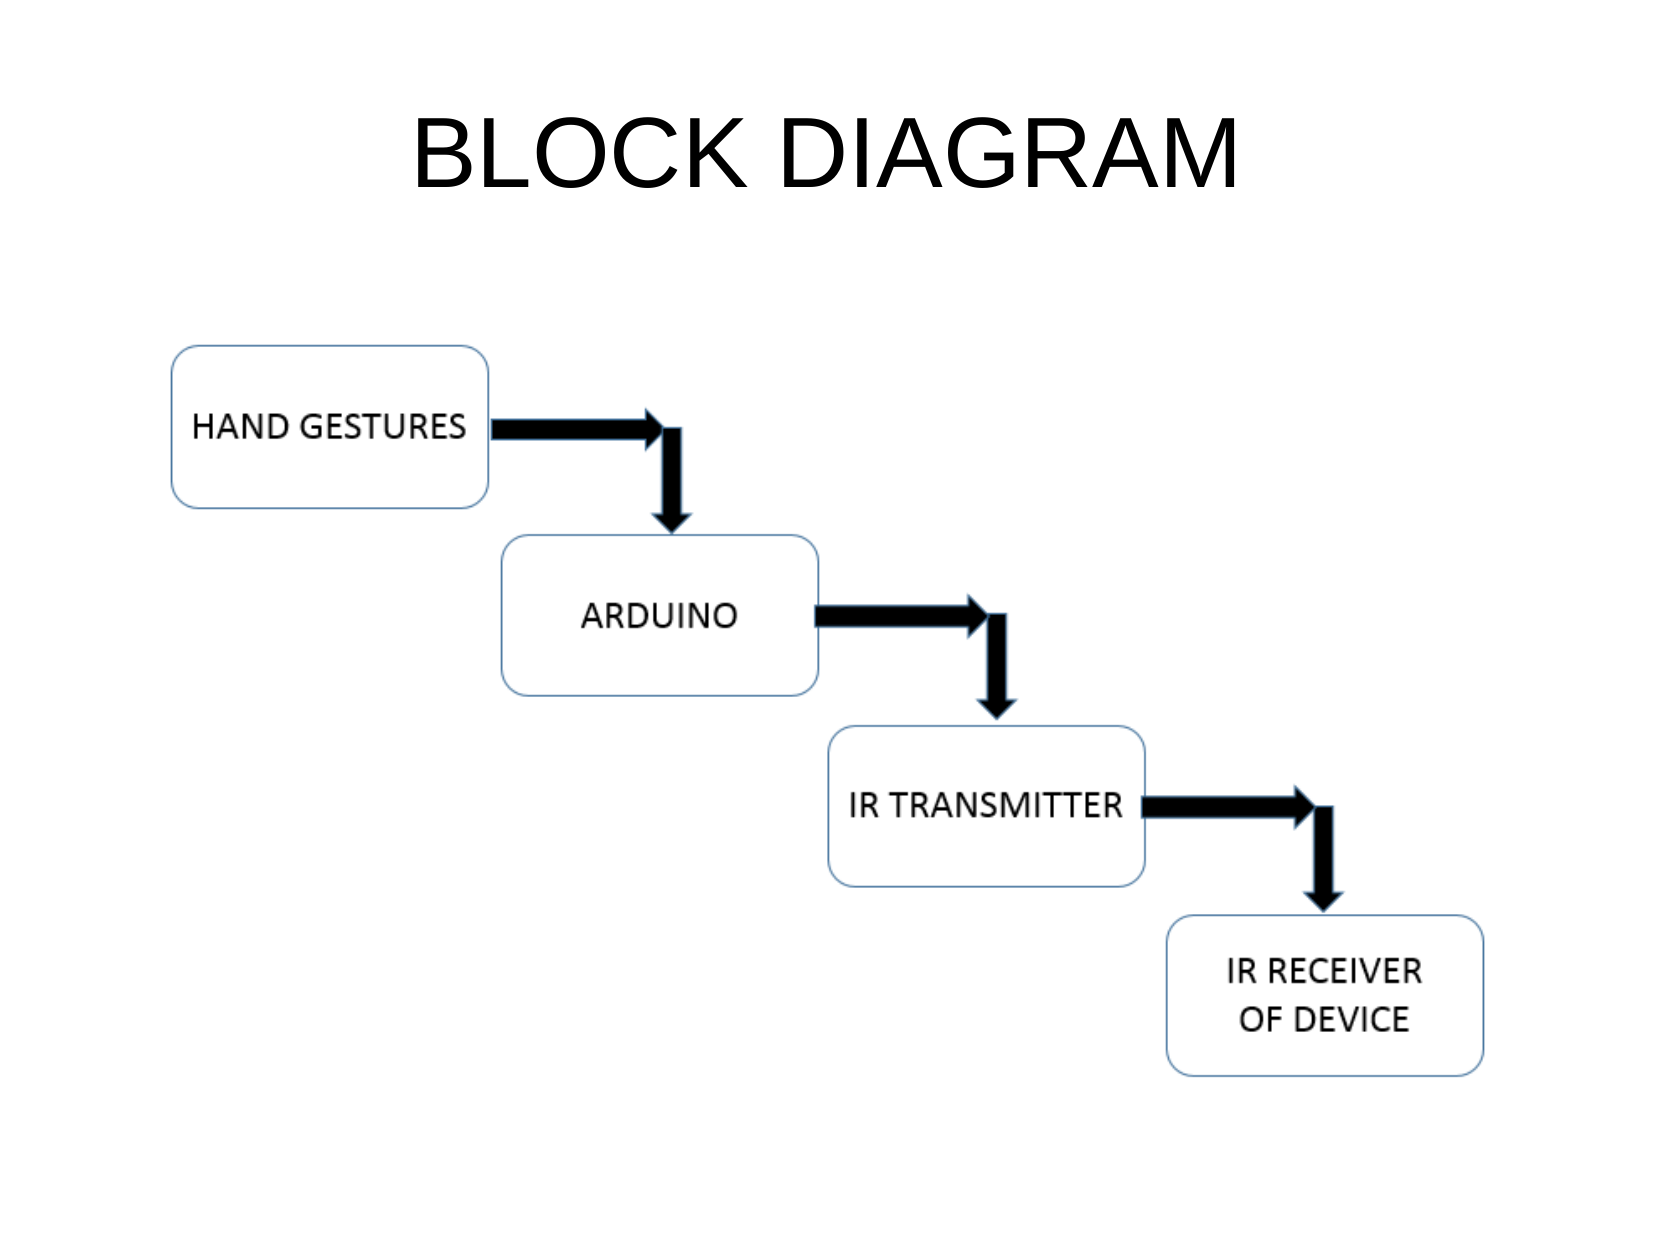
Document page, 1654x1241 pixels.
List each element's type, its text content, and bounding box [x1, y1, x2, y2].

picture [156, 290, 1498, 1109]
title BLOCK DIAGRAM [82, 49, 1571, 257]
